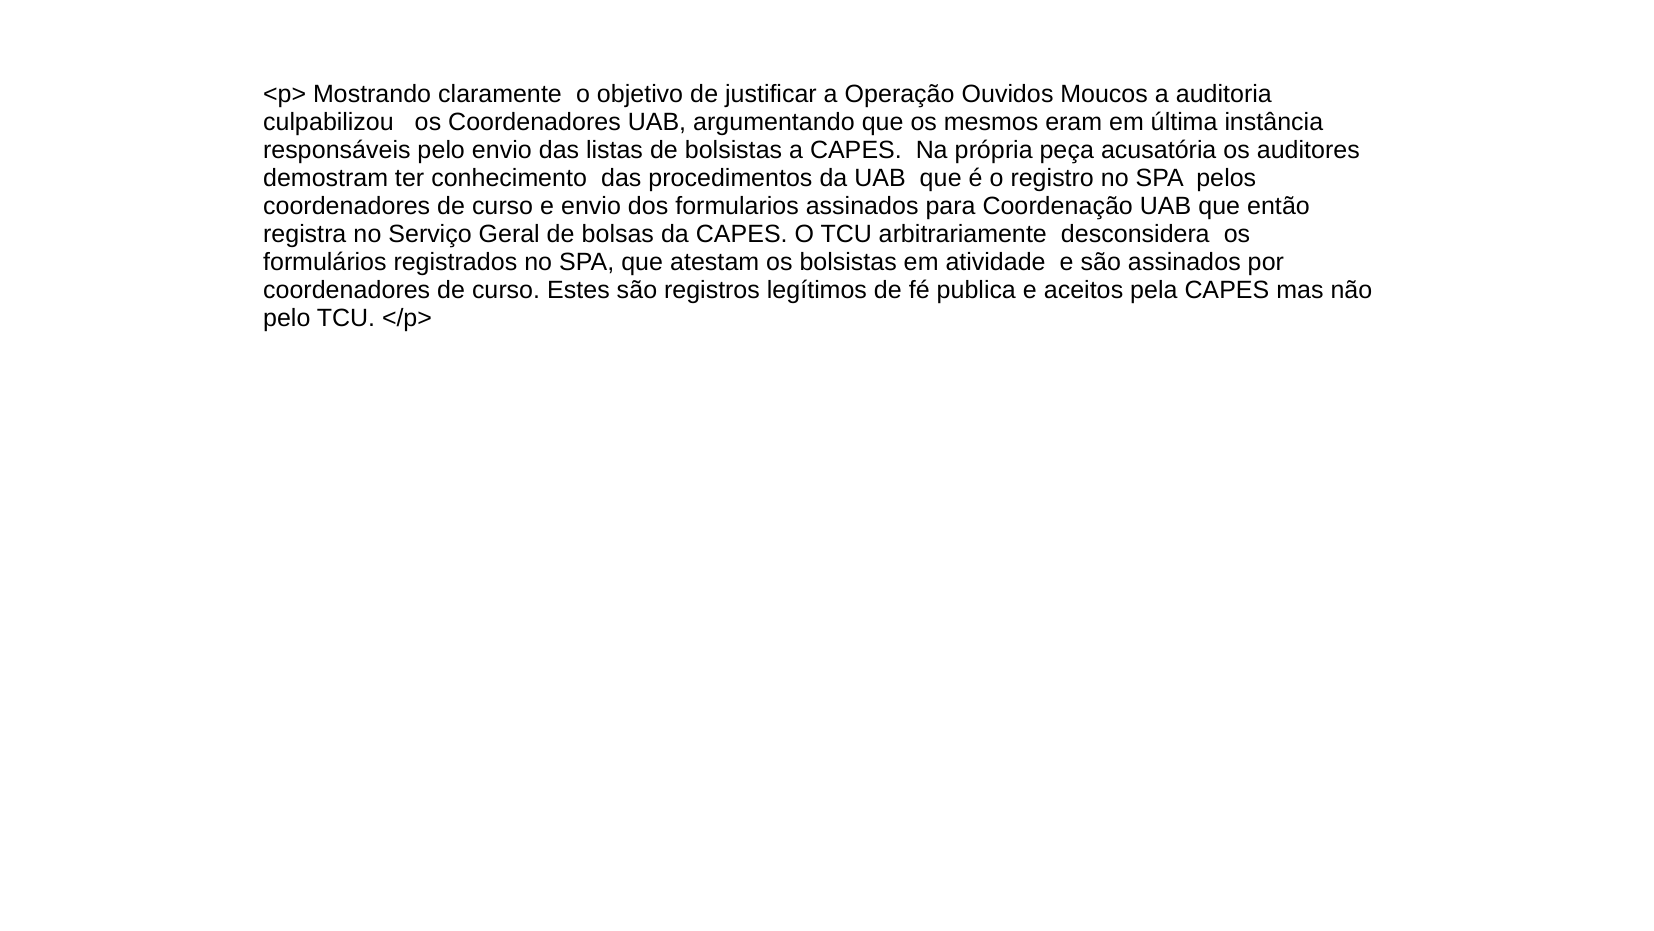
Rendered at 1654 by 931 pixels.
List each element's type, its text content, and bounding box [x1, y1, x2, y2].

text_box <p> Mostrando claramente o objetivo de justificar a Operação Ouvidos Moucos a auditoria culpabilizou os Coordenadores UAB, argumentando que os mesmos eram em última instância responsáveis pelo envio das listas de bolsistas a CAPES. Na própria peça acusatória os auditores demostram ter conhecimento das procedimentos da UAB que é o registro no SPA pelos coordenadores de curso e envio dos formularios assinados para Coordenação UAB que então registra no Serviço Geral de bolsas da CAPES. O TCU arbitrariamente desconsidera os formulários registrados no SPA, que atestam os bolsistas em atividade e são assinados por coordenadores de curso. Estes são registros legítimos de fé publica e aceitos pela CAPES mas não pelo TCU. </p> [248, 72, 1394, 869]
